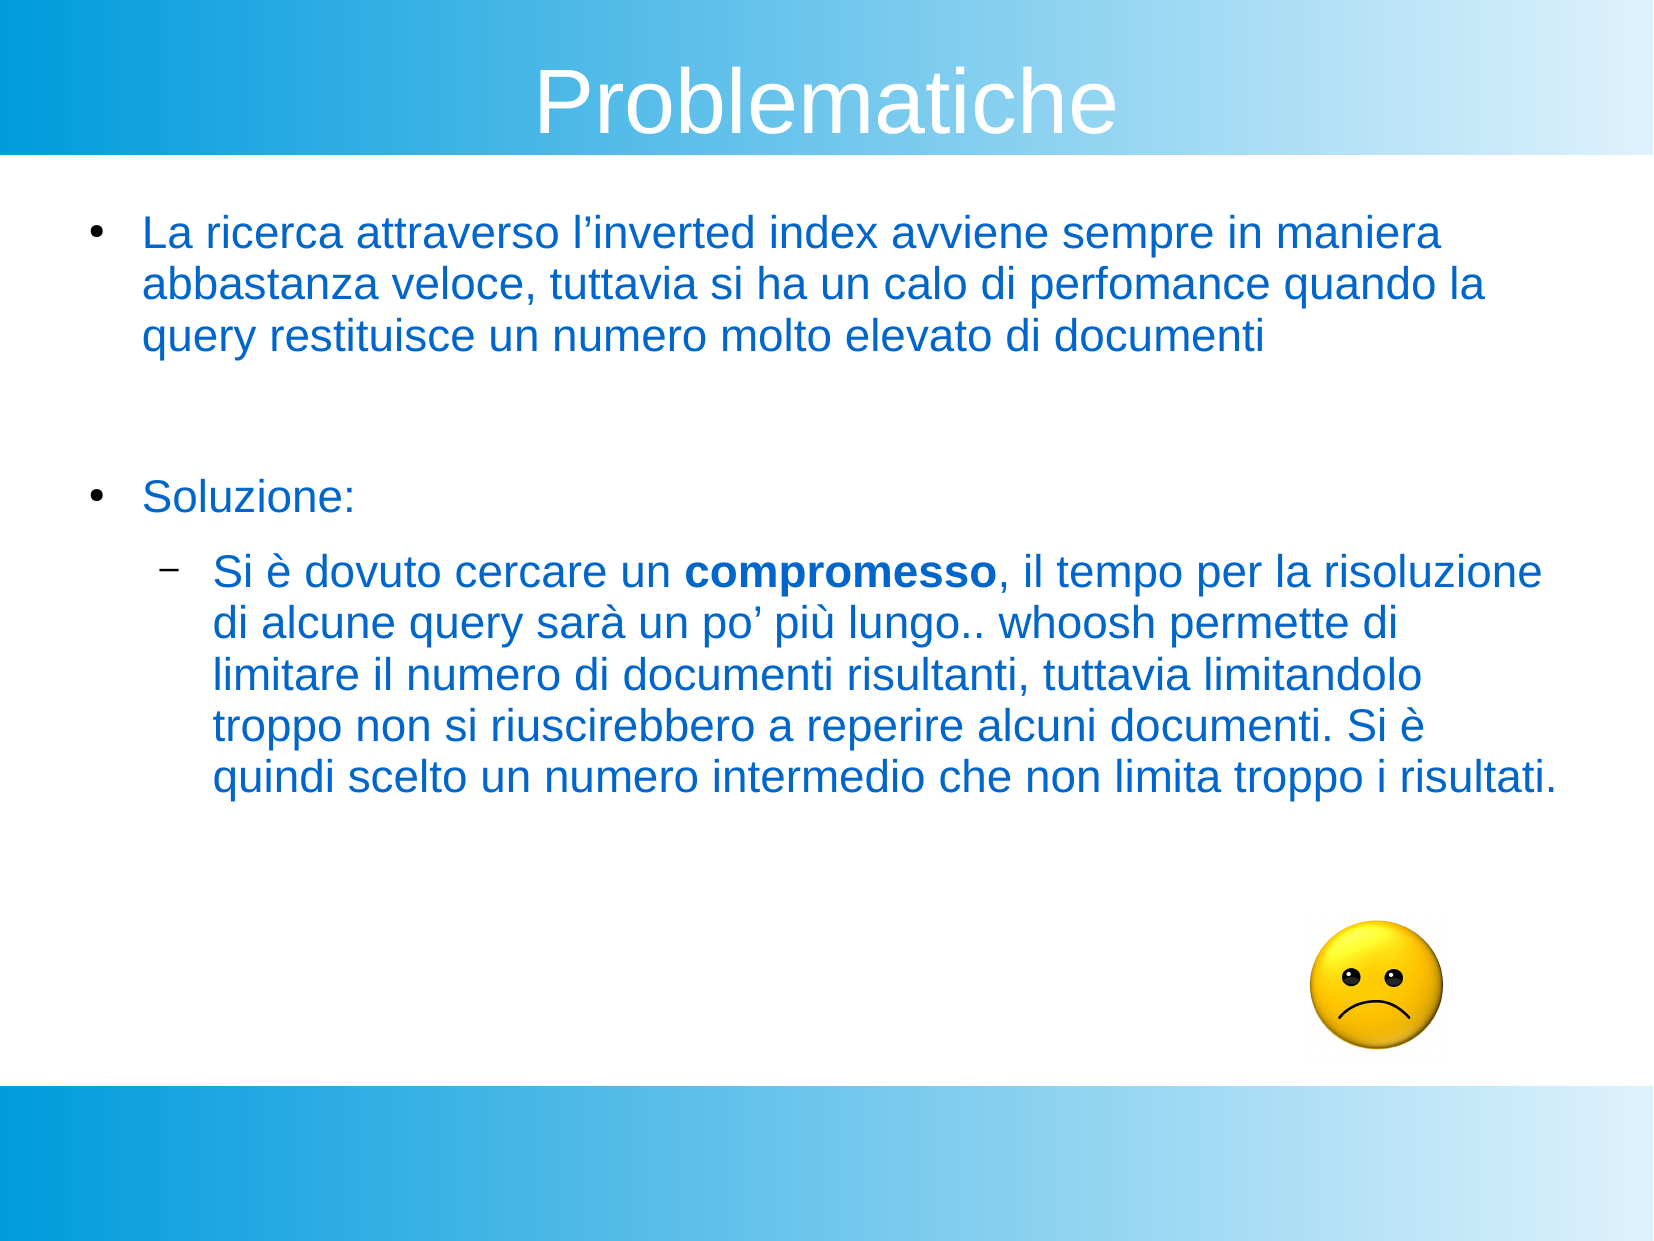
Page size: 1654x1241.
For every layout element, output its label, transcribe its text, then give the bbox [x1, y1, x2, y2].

picture [1299, 910, 1452, 1063]
list La ricerca attraverso l’inverted index avviene sempre in maniera abbastanza veloce, tuttavia si ha un calo di perfomance quando la query restituisce un numero molto elevato di documenti Soluzione: Si è dovuto cercare un compromesso, il tempo per la risoluzione di alcune query sarà un po’ più lungo.. whoosh permette di limitare il numero di documenti risultanti, tuttavia limitandolo troppo non si riuscirebbero a reperire alcuni documenti. Si è quindi scelto un numero intermedio che non limita troppo i risultati. [70, 207, 1560, 1028]
title Problematiche [82, 49, 1571, 155]
